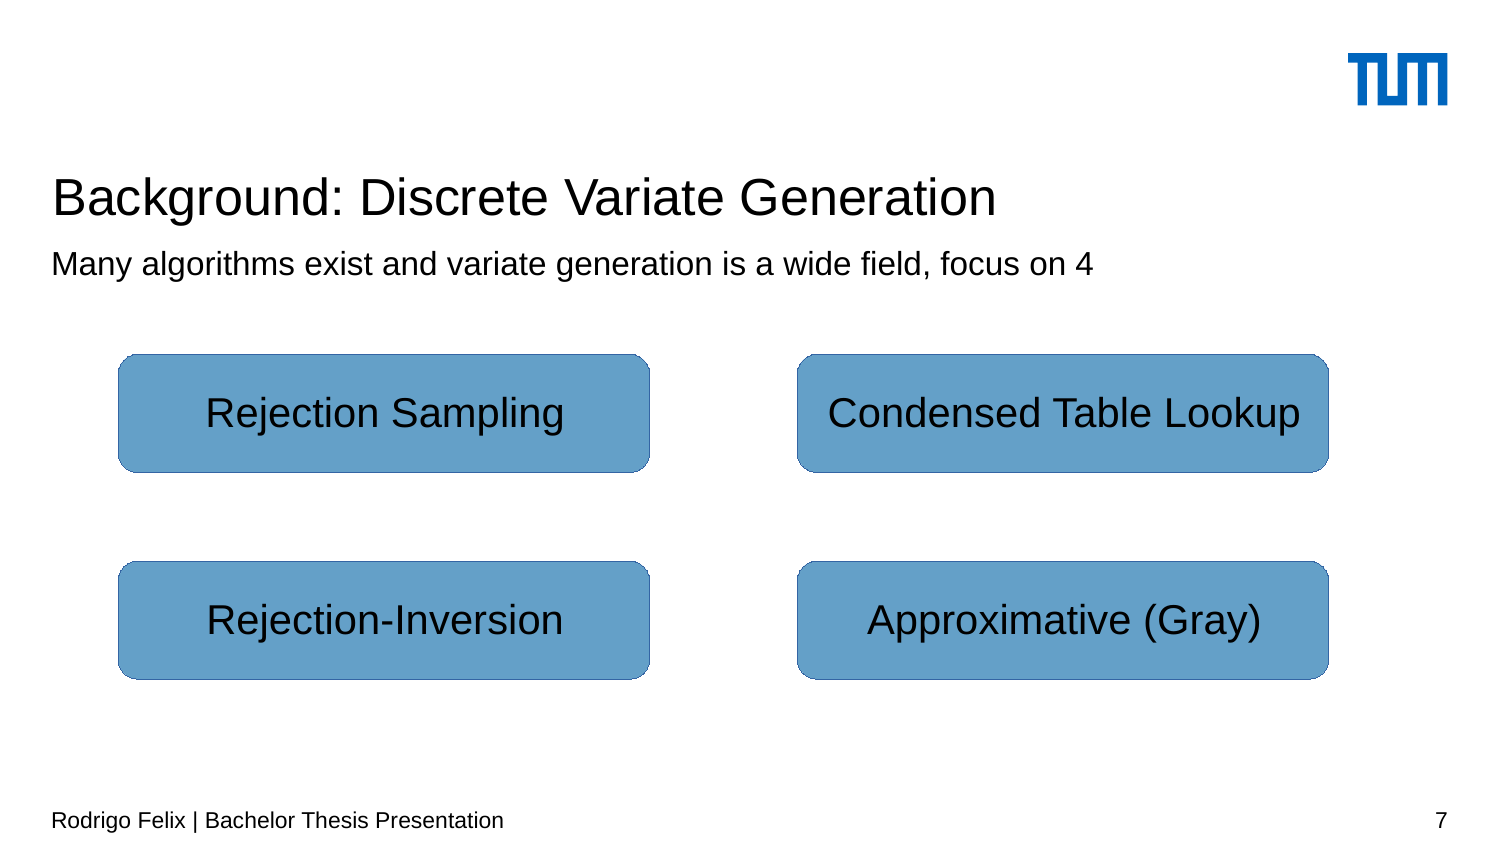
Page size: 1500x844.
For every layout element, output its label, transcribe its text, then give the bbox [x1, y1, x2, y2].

title Background: Discrete Variate Generation [52, 159, 1449, 227]
text_box Rejection Sampling [118, 354, 650, 473]
list Many algorithms exist and variate generation is a wide field, focus on 4 [51, 236, 1447, 744]
text_box Rejection-Inversion [118, 561, 650, 680]
text_box Approximative (Gray) [797, 561, 1329, 680]
text_box Condensed Table Lookup [797, 354, 1329, 473]
